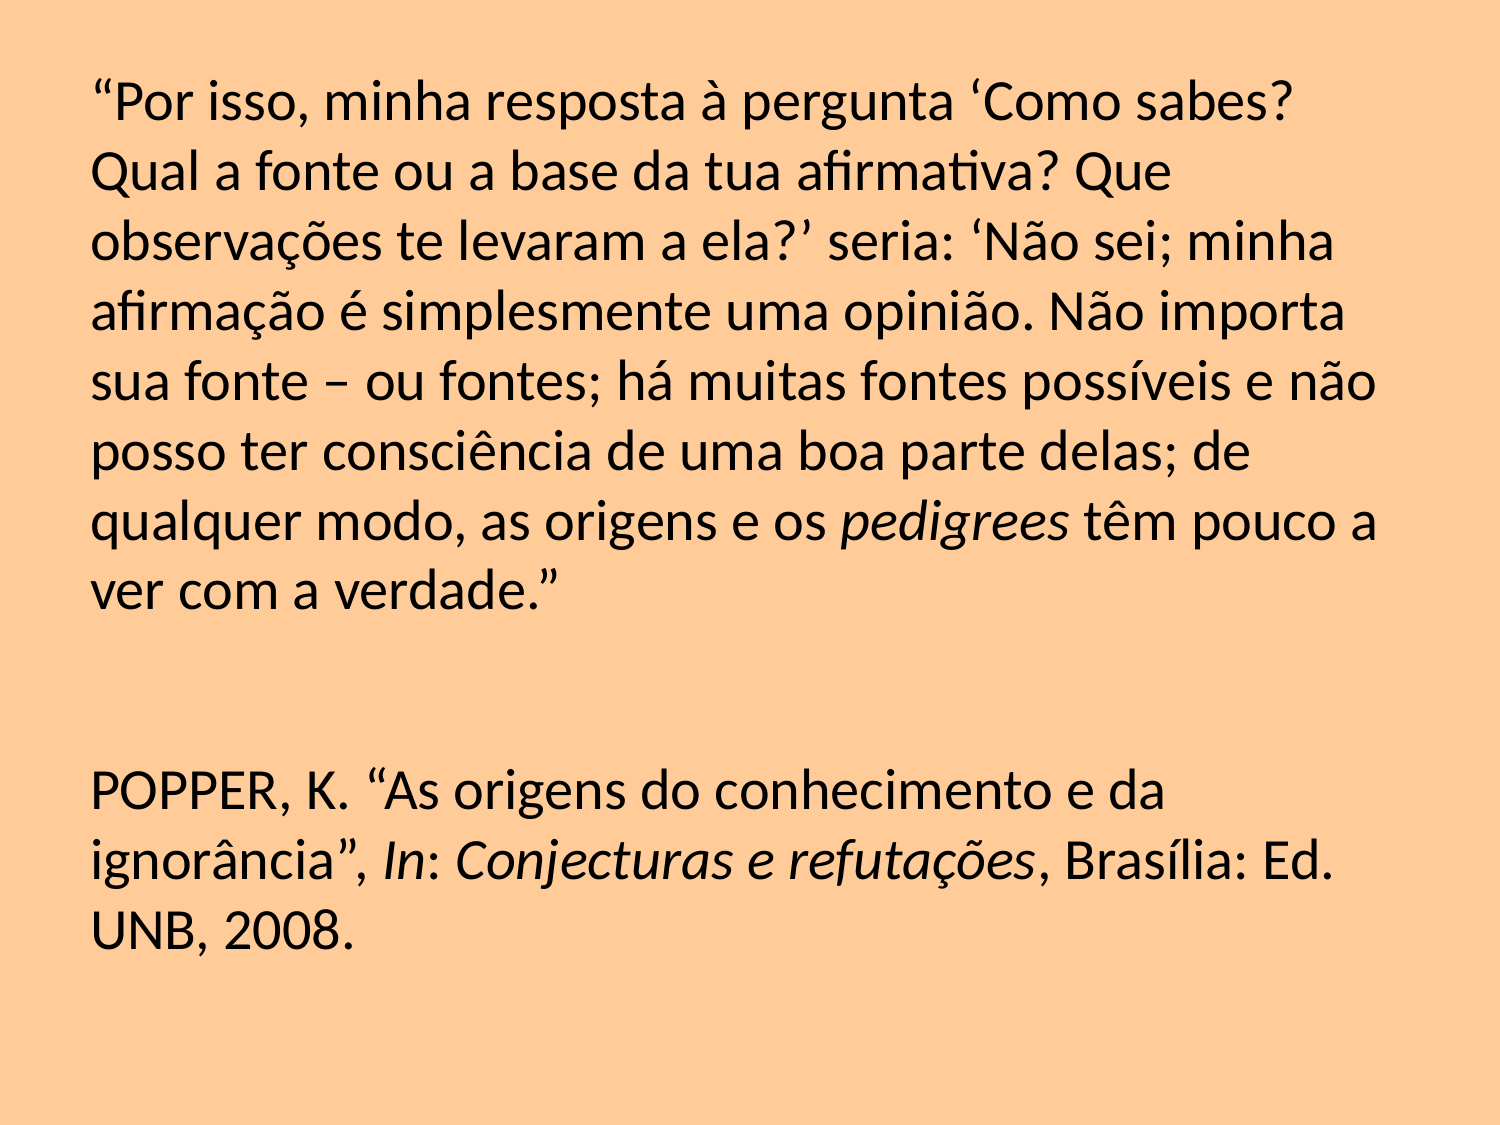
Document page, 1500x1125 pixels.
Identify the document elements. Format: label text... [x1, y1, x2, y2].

list “Por isso, minha resposta à pergunta ‘Como sabes? Qual a fonte ou a base da tua afirmativa? Que observações te levaram a ela?’ seria: ‘Não sei; minha afirmação é simplesmente uma opinião. Não importa sua fonte – ou fontes; há muitas fontes possíveis e não posso ter consciência de uma boa parte delas; de qualquer modo, as origens e os pedigrees têm pouco a ver com a verdade.” POPPER, K. “As origens do conhecimento e da ignorância”, In: Conjecturas e refutações, Brasília: Ed. UNB, 2008. [75, 46, 1425, 1078]
